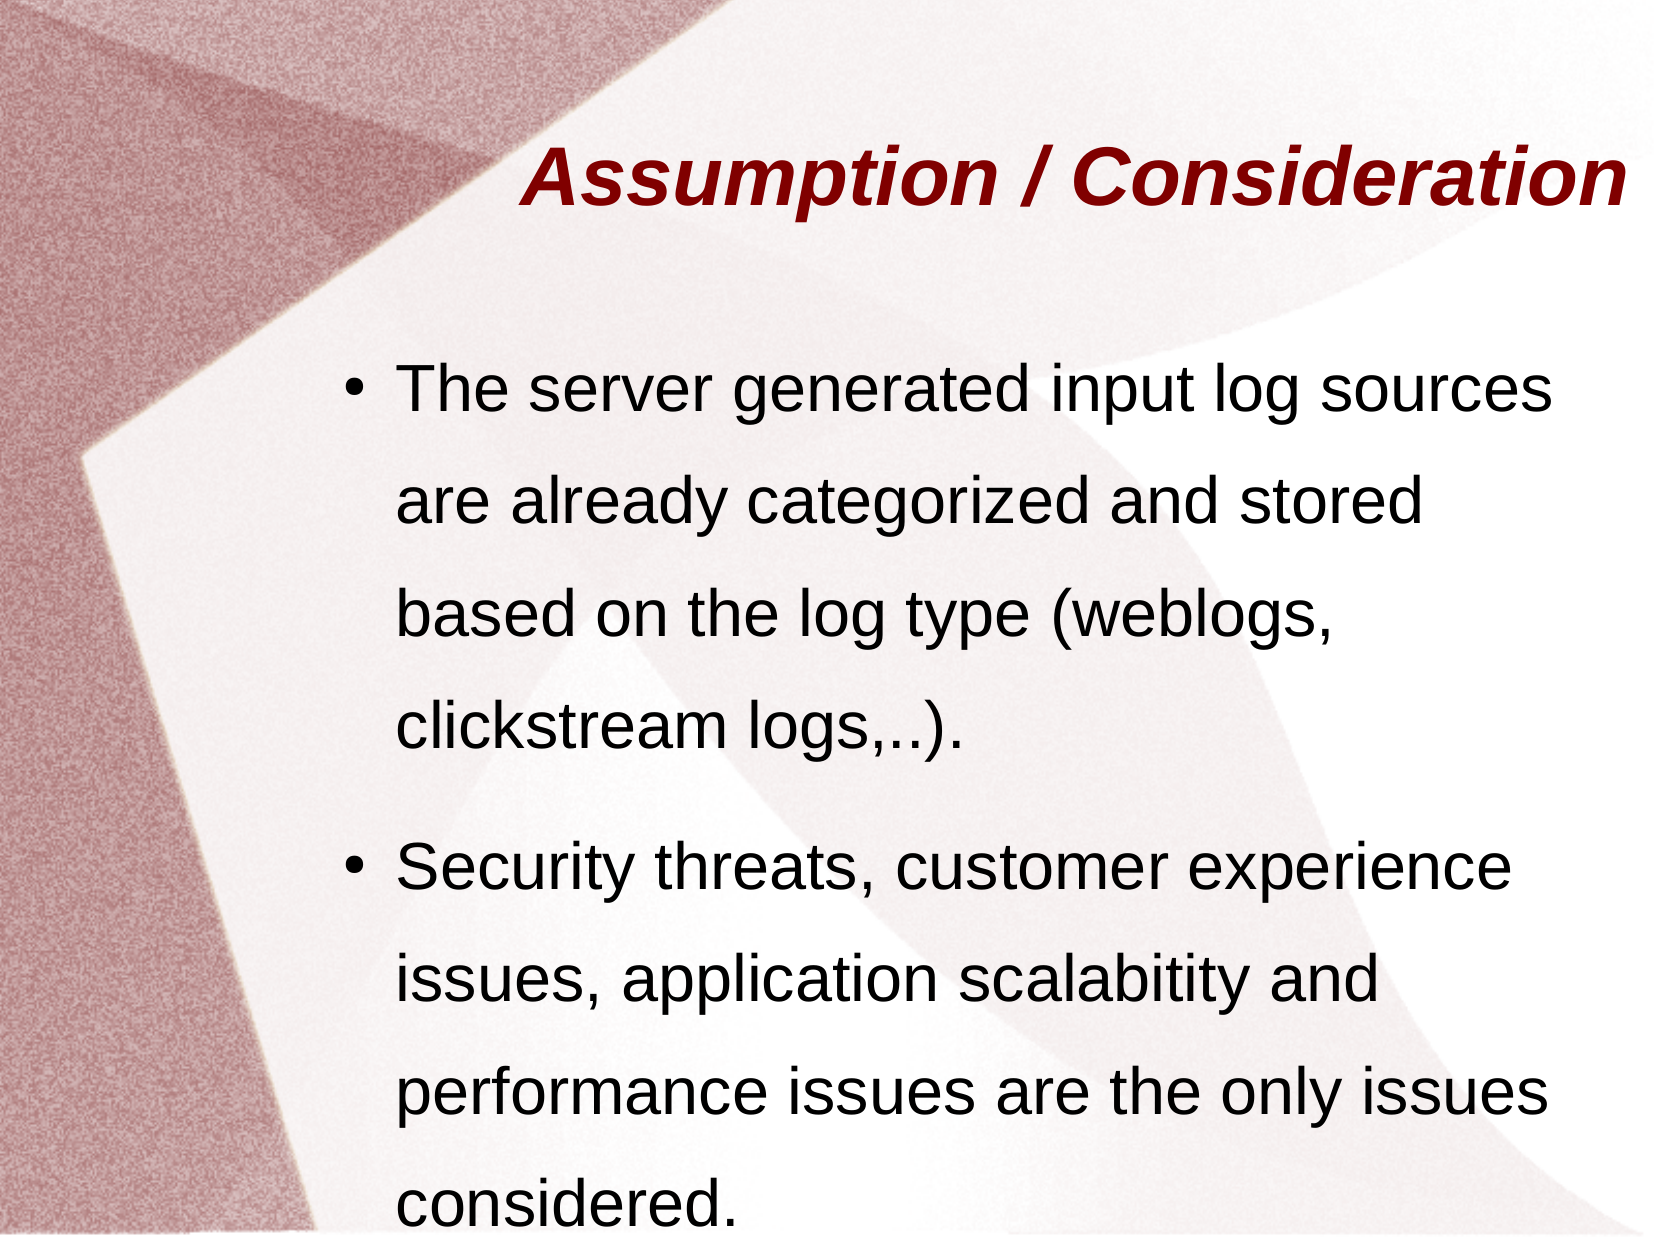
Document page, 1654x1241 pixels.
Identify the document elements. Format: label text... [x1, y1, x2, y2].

list The server generated input log sources are already categorized and stored based on the log type (weblogs, clickstream logs,..). Security threats, customer experience issues, application scalabitity and performance issues are the only issues considered. [324, 313, 1601, 1204]
picture [0, 0, 1654, 1241]
title Assumption / Consideration [233, 73, 1630, 281]
